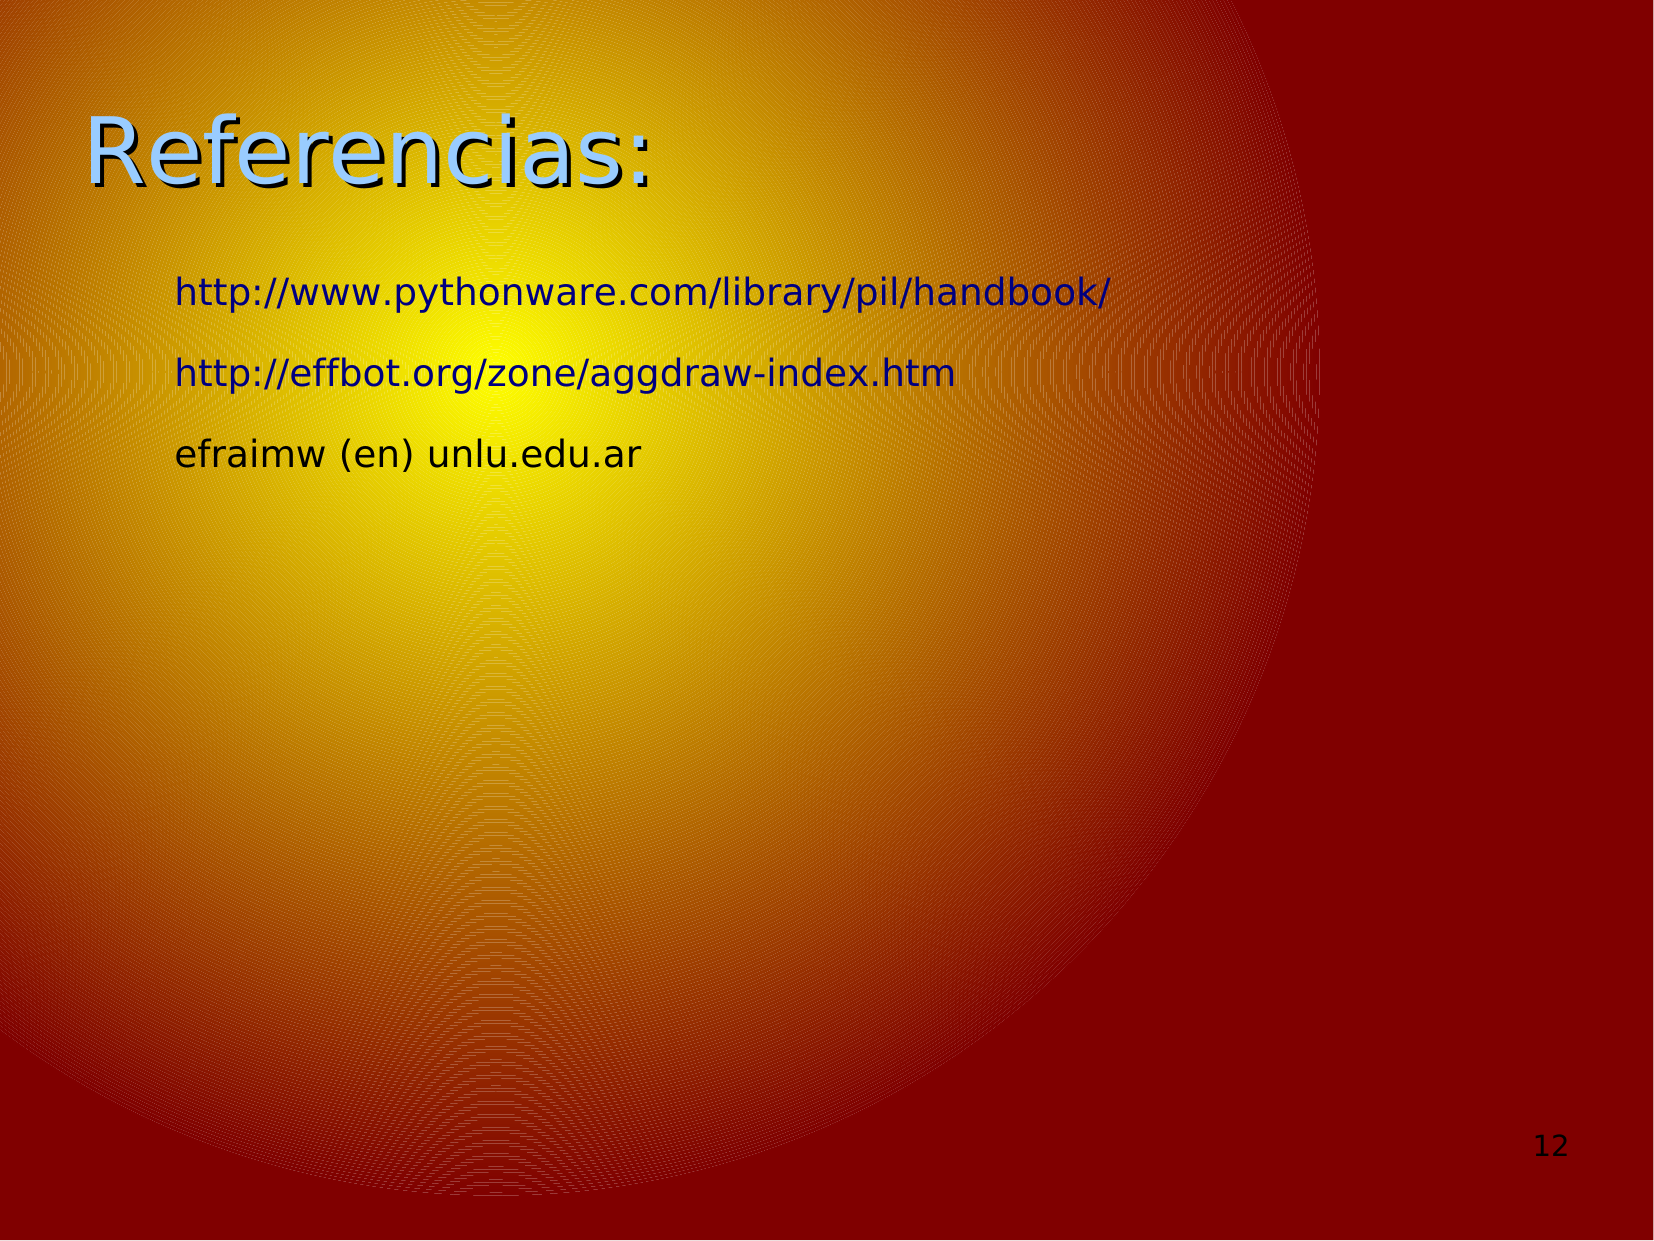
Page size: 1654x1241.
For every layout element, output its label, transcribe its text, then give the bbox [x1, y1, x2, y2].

text_box http://www.pythonware.com/library/pil/handbook/ http://effbot.org/zone/aggdraw-index.htm efraimw (en) unlu.edu.ar [147, 265, 1146, 527]
title Referencias: [82, 53, 1571, 252]
